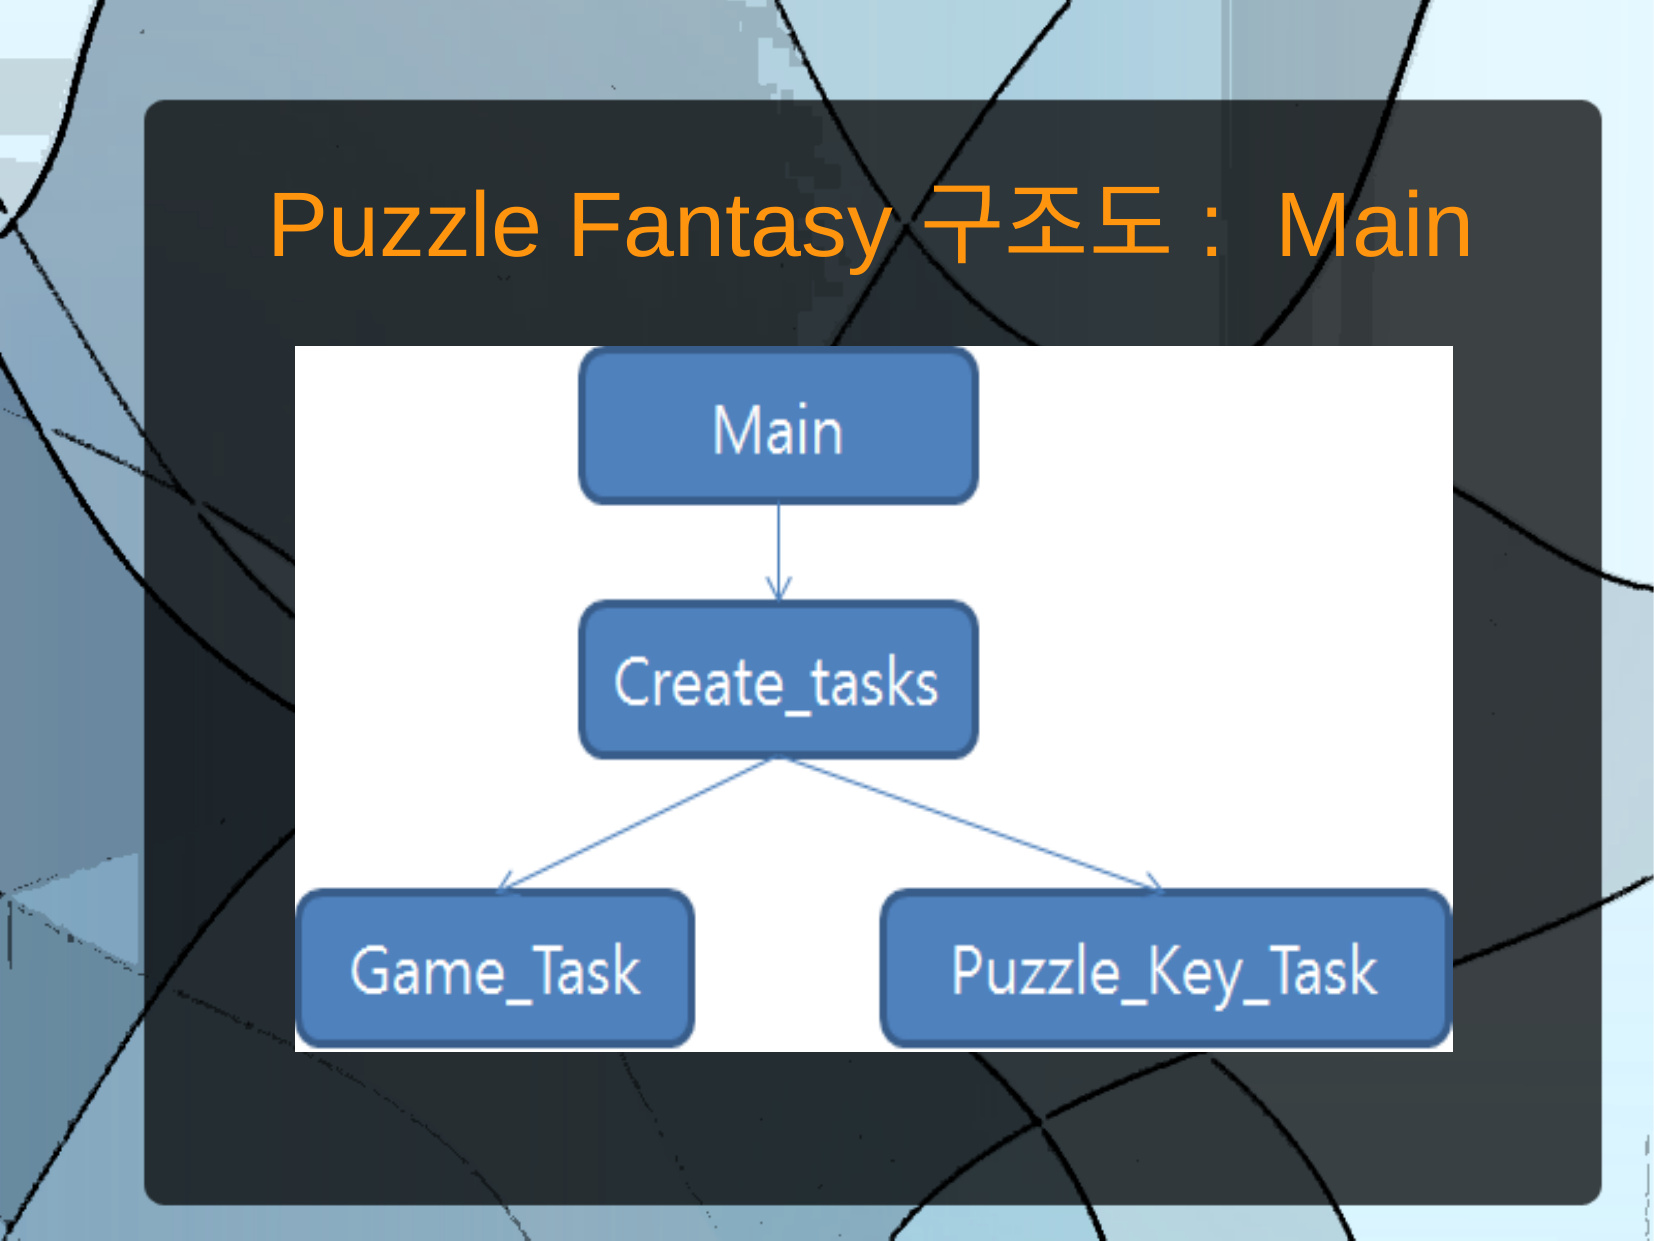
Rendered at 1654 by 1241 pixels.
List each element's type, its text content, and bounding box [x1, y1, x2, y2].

picture [0, 0, 1654, 1241]
title Puzzle Fantasy 구조도 : Main [159, 108, 1583, 325]
